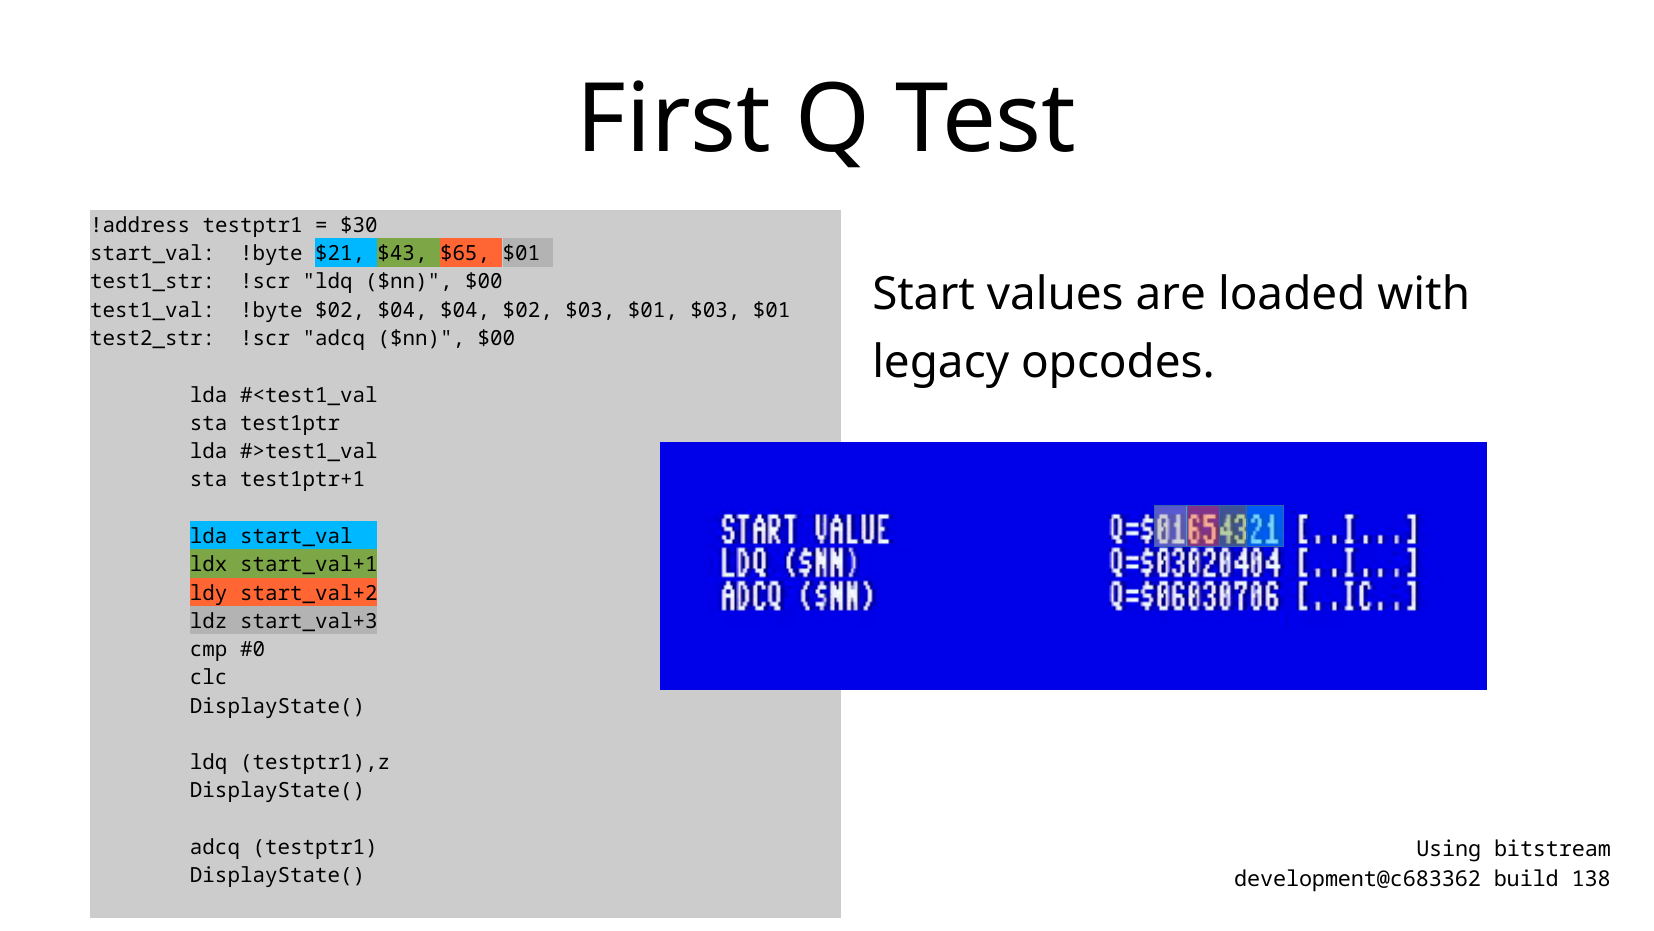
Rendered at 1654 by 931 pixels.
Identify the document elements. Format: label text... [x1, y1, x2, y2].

text_box [1154, 505, 1284, 547]
text_box Using bitstream development@c683362 build 138 [1226, 833, 1612, 889]
title First Q Test [82, 37, 1571, 193]
text_box !address testptr1 = $30 start_val: !byte $21, $43, $65, $01 test1_str: !scr "ldq ($nn)", $00 test1_val: !byte $02, $04, $04, $02, $03, $01, $03, $01 test2_str: !scr "adcq ($nn)", $00 lda #<test1_val sta test1ptr lda #>test1_val sta test1ptr+1 lda start_val ldx start_val+1 ldy start_val+2 ldz start_val+3 cmp #0 clc DisplayState() ldq (testptr1),z DisplayState() adcq (testptr1) DisplayState() [90, 210, 841, 868]
picture [660, 442, 1487, 691]
text_box Start values are loaded with legacy opcodes. [872, 260, 1471, 392]
